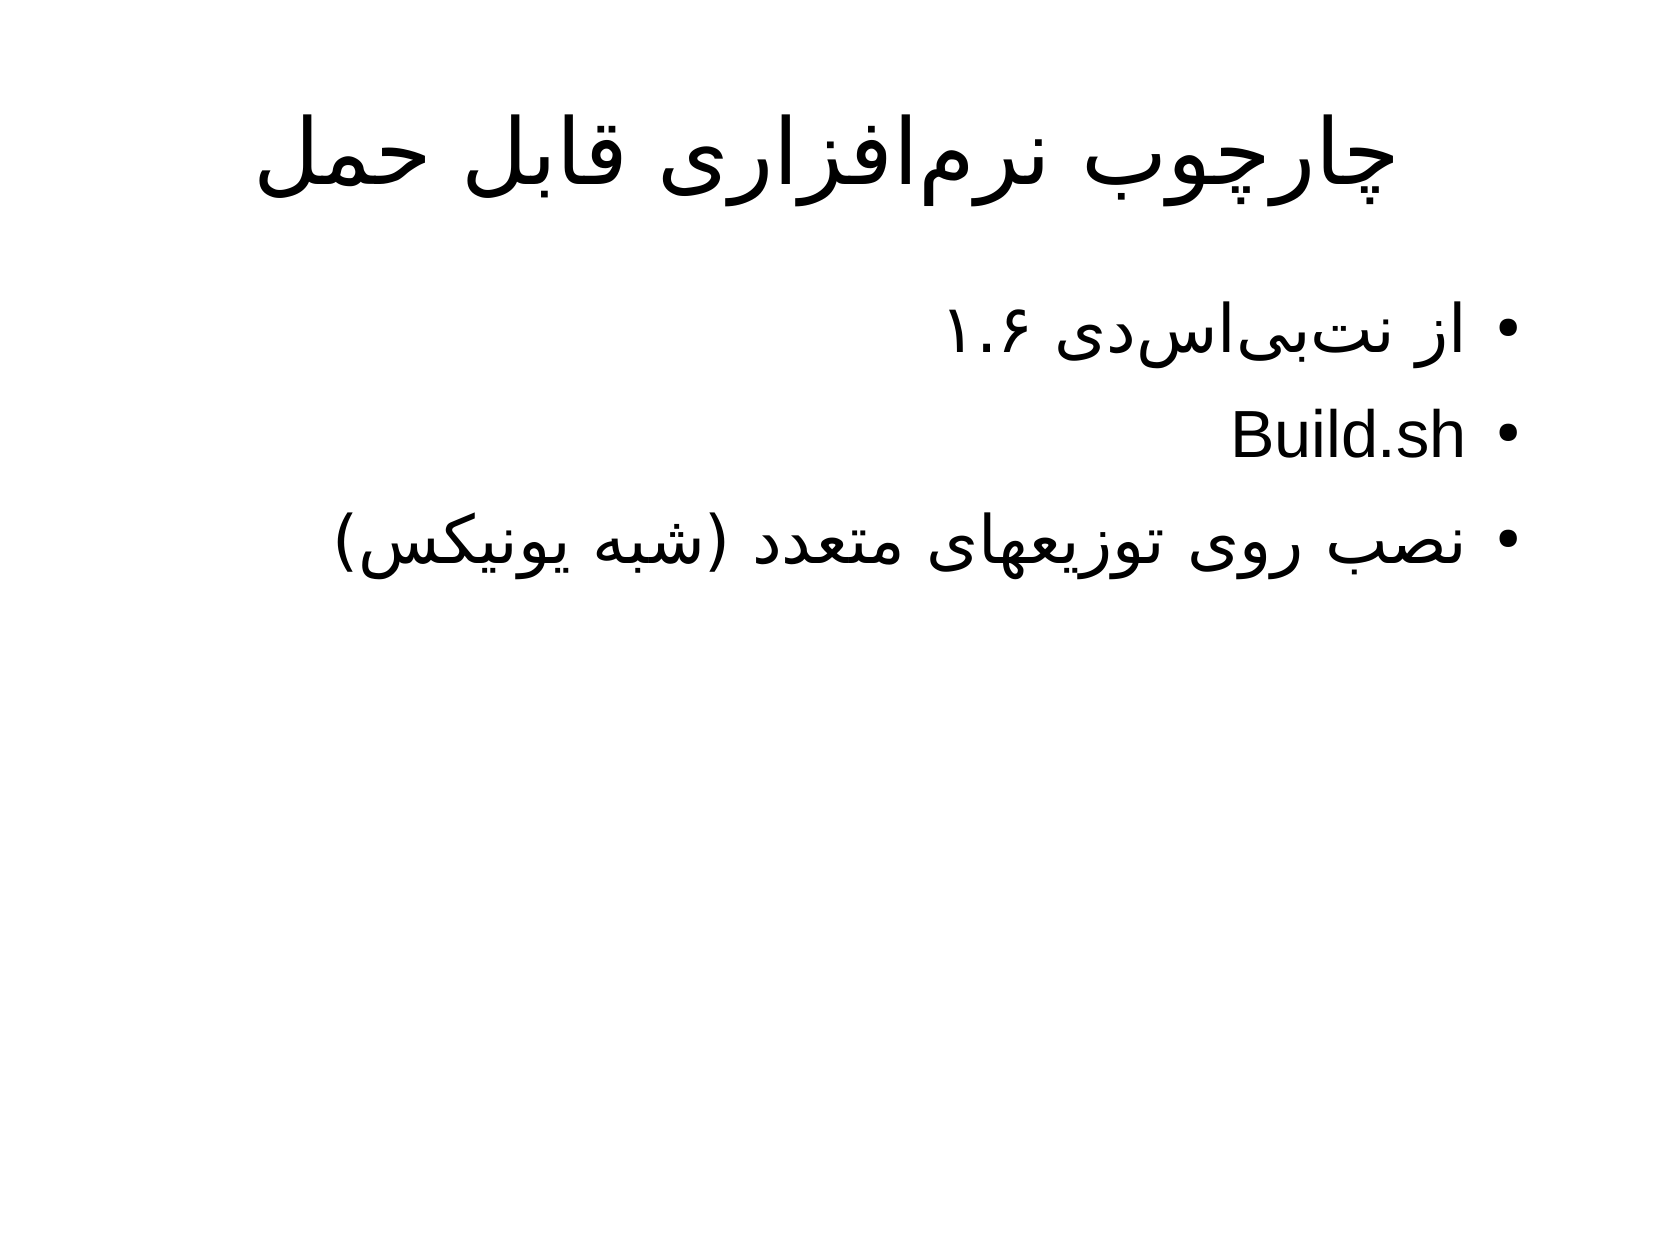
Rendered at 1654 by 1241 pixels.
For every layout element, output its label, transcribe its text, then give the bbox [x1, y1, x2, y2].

list از نت‌بی‌اس‌دی ۱.۶ Build.sh نصب روی توزیعهای متعدد (شبه یونیکس) [82, 290, 1538, 1010]
title چارچوب نرم‌افزاری قابل حمل [82, 49, 1571, 257]
